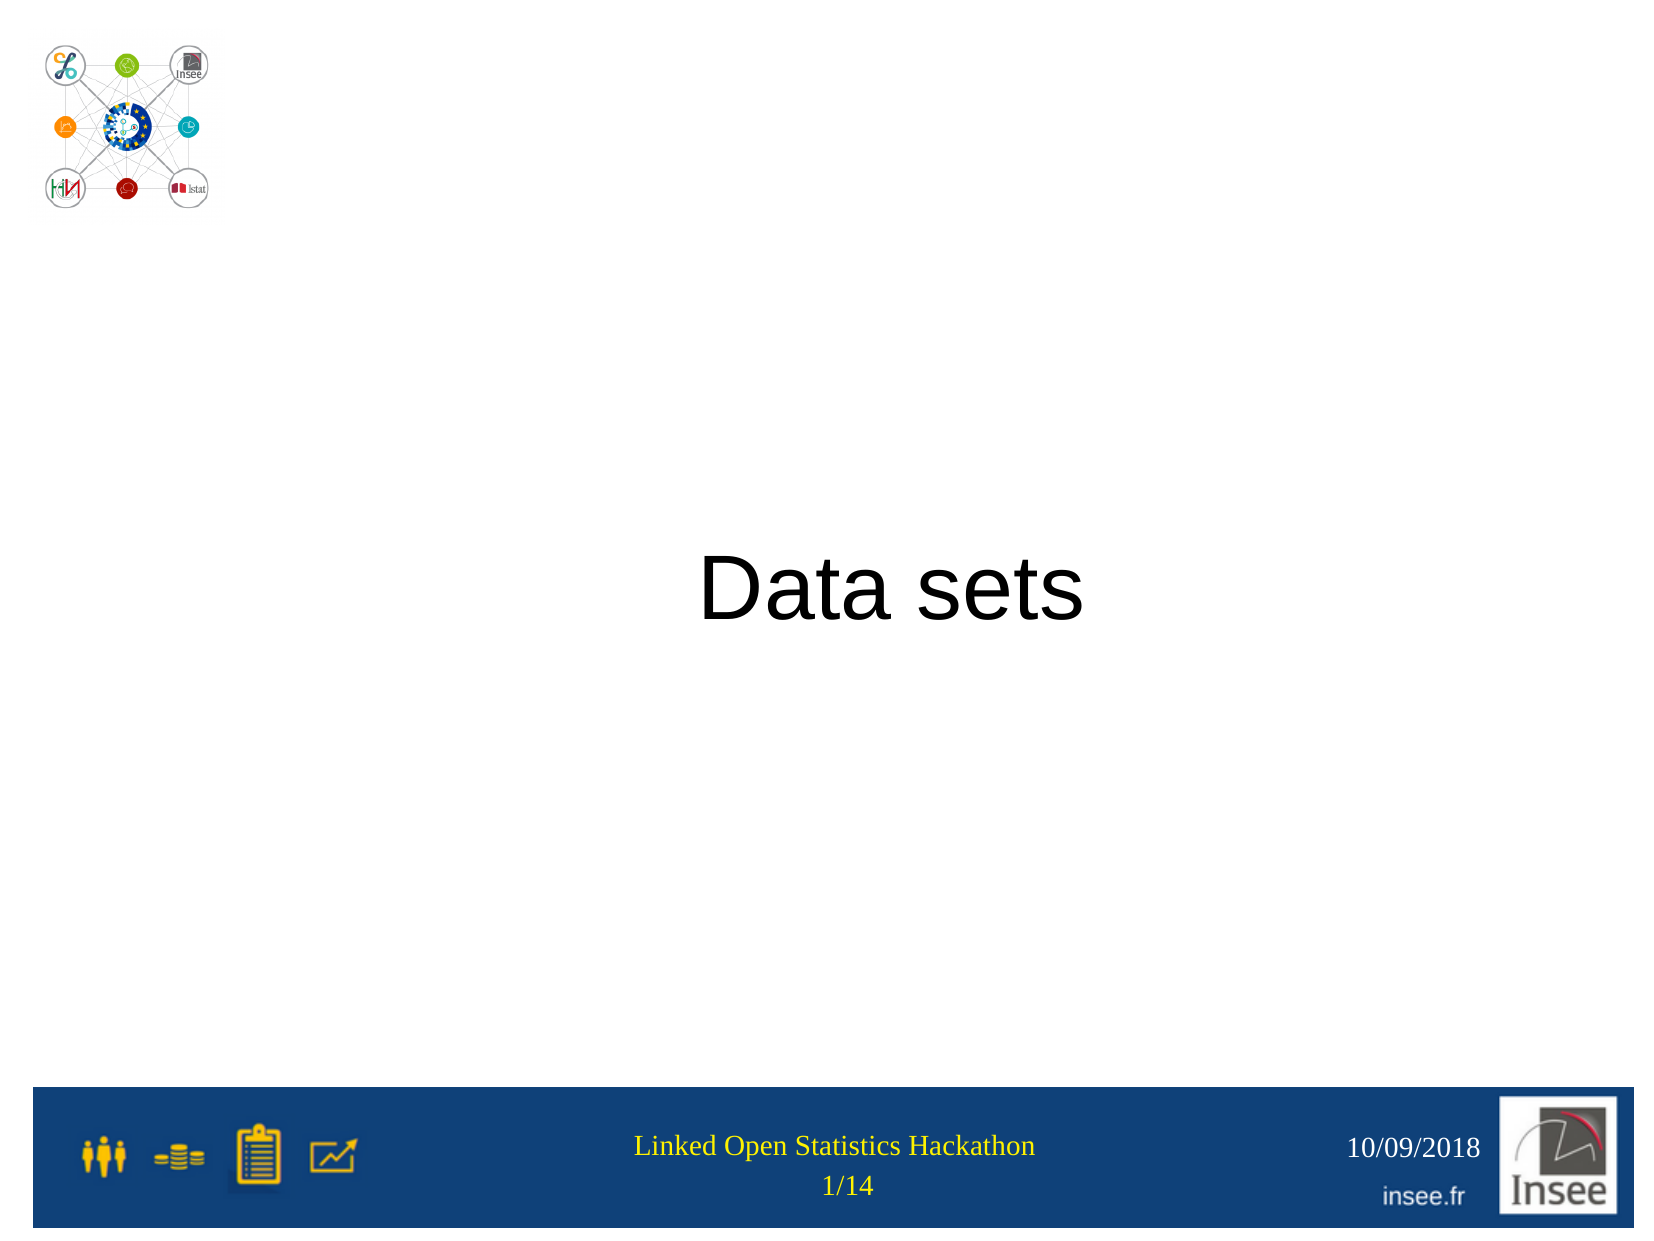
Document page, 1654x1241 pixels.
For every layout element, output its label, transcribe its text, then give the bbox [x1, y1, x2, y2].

picture [33, 1087, 1634, 1228]
title Data sets [224, 484, 1559, 692]
picture [28, 28, 225, 225]
